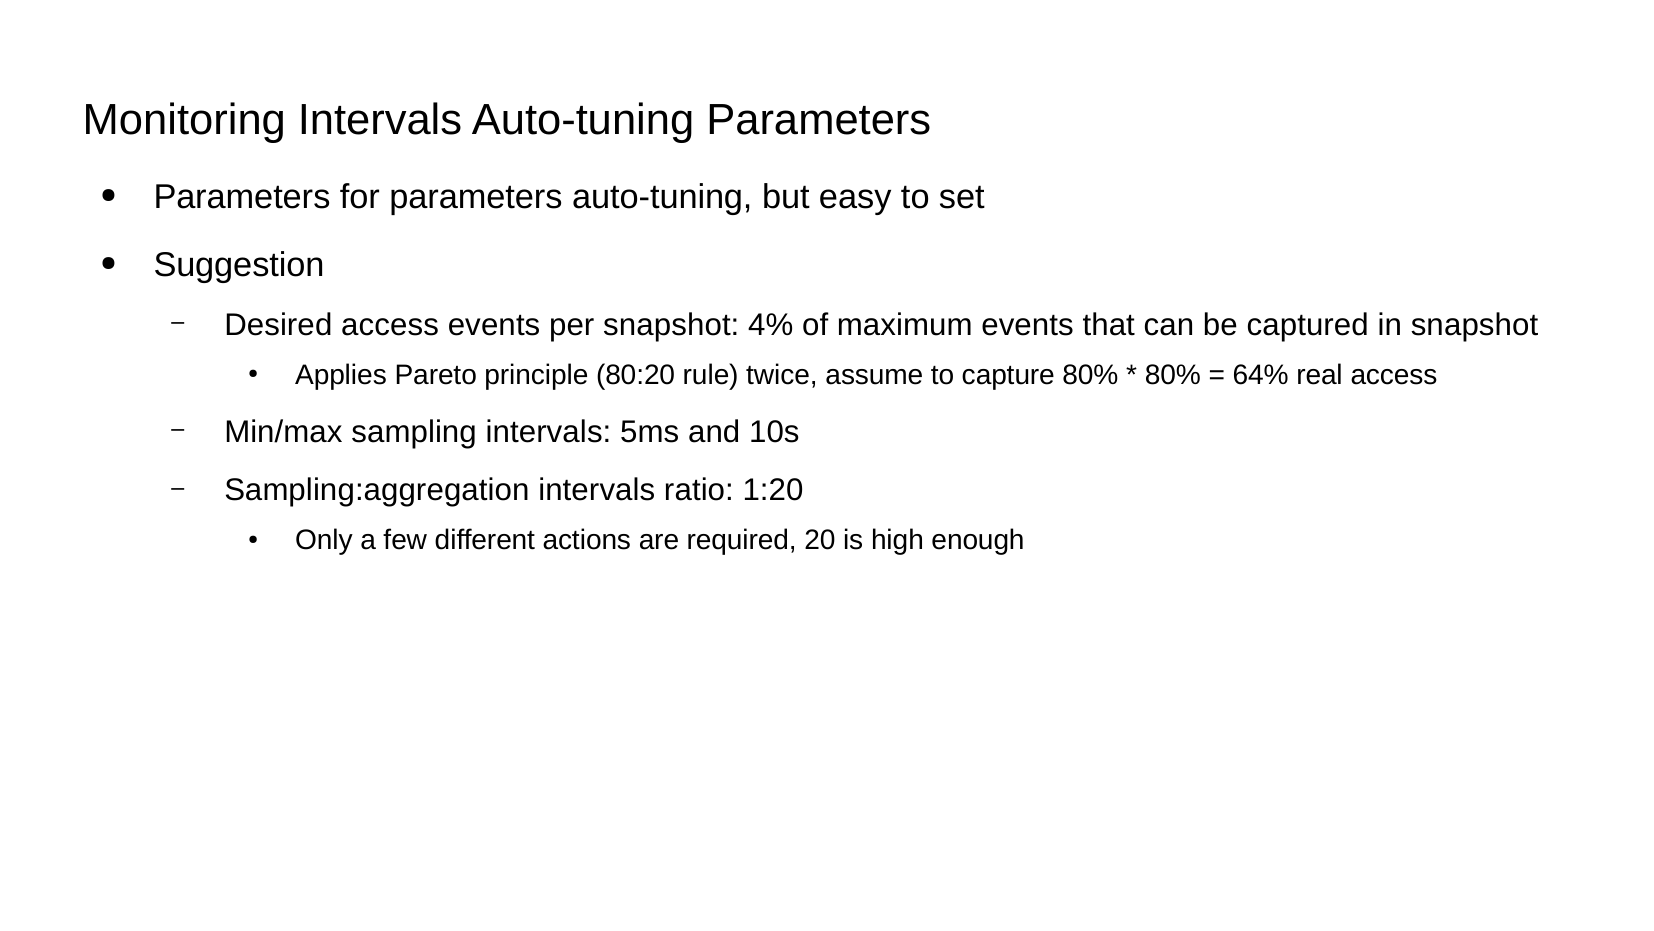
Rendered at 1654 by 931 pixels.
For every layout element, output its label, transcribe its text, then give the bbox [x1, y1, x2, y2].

title Monitoring Intervals Auto-tuning Parameters [82, 81, 1571, 157]
list Parameters for parameters auto-tuning, but easy to set Suggestion Desired access events per snapshot: 4% of maximum events that can be captured in snapshot Applies Pareto principle (80:20 rule) twice, assume to capture 80% * 80% = 64% real access Min/max sampling intervals: 5ms and 10s Sampling:aggregation intervals ratio: 1:20 Only a few different actions are required, 20 is high enough [82, 177, 1571, 833]
